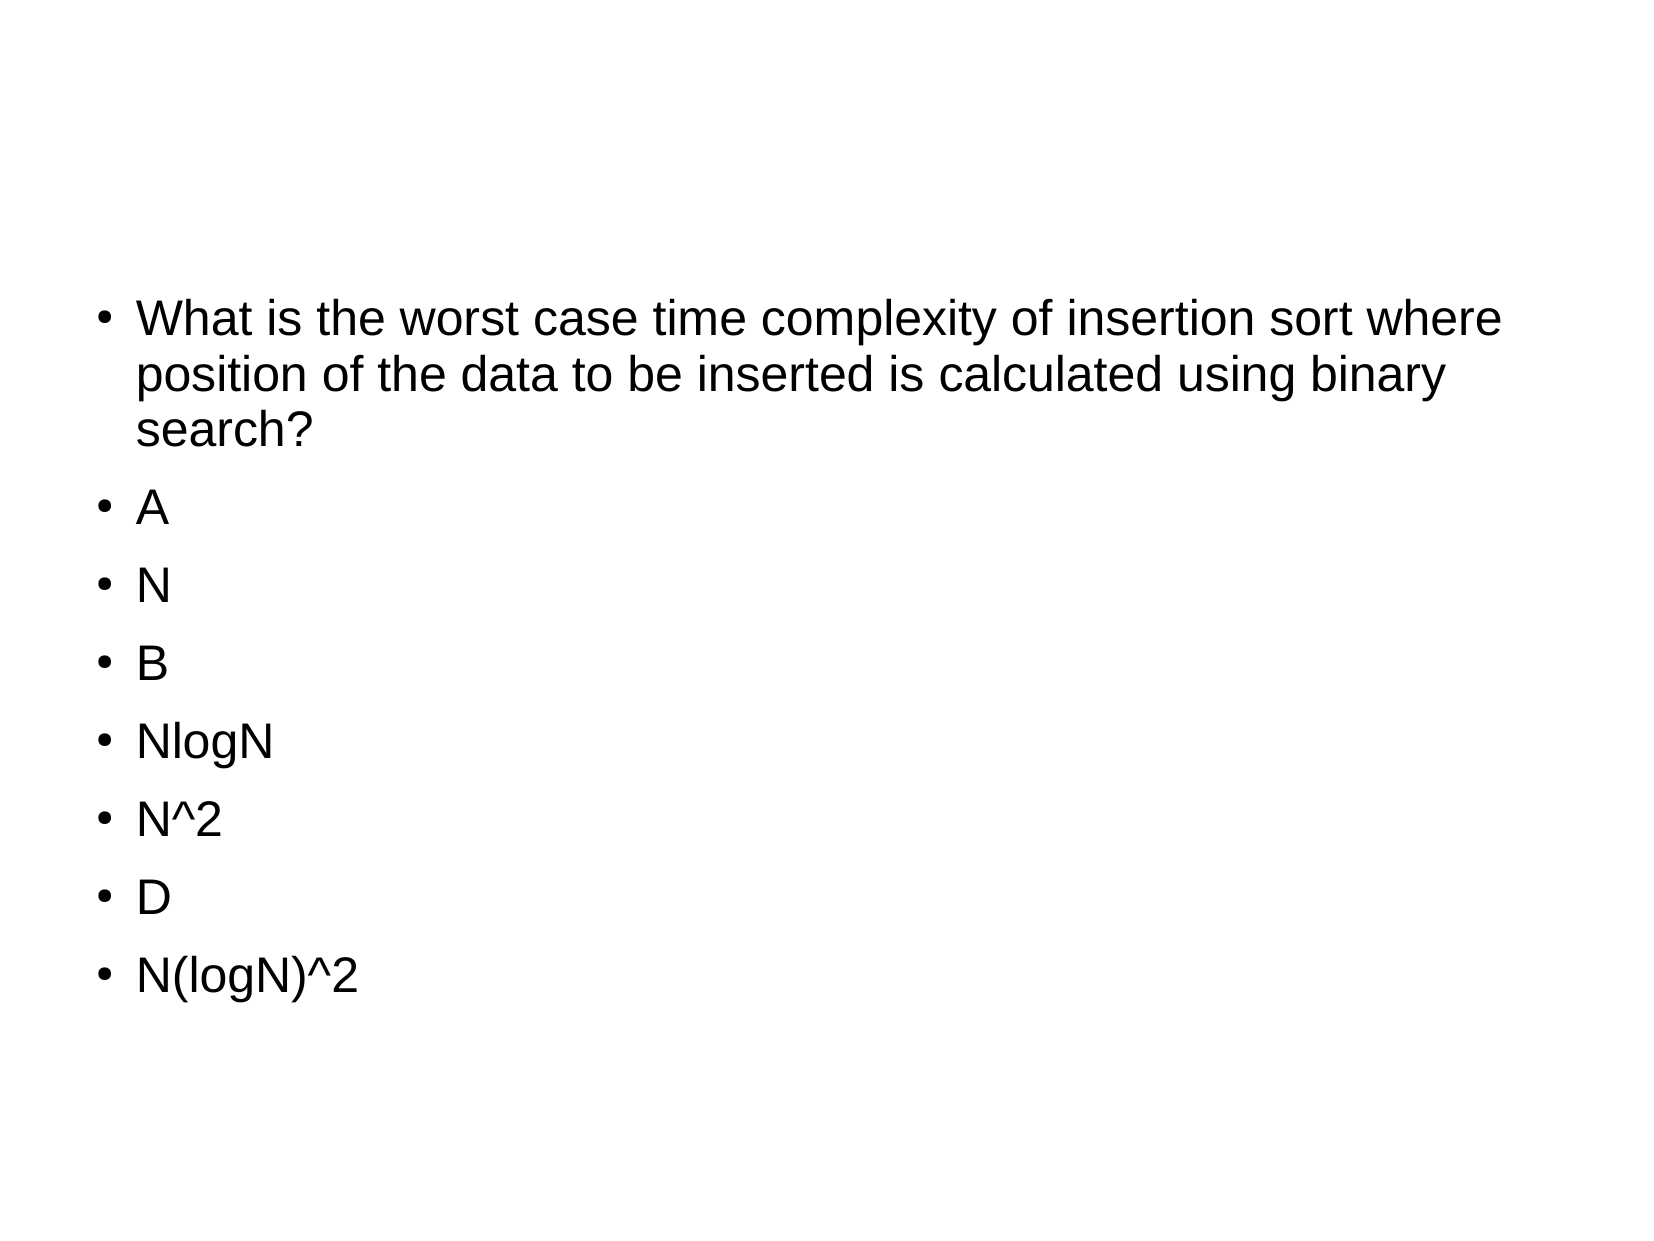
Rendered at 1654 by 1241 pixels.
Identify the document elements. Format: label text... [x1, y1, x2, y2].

list What is the worst case time complexity of insertion sort where position of the data to be inserted is calculated using binary search? A N B NlogN N^2 D N(logN)^2 [82, 290, 1571, 1010]
